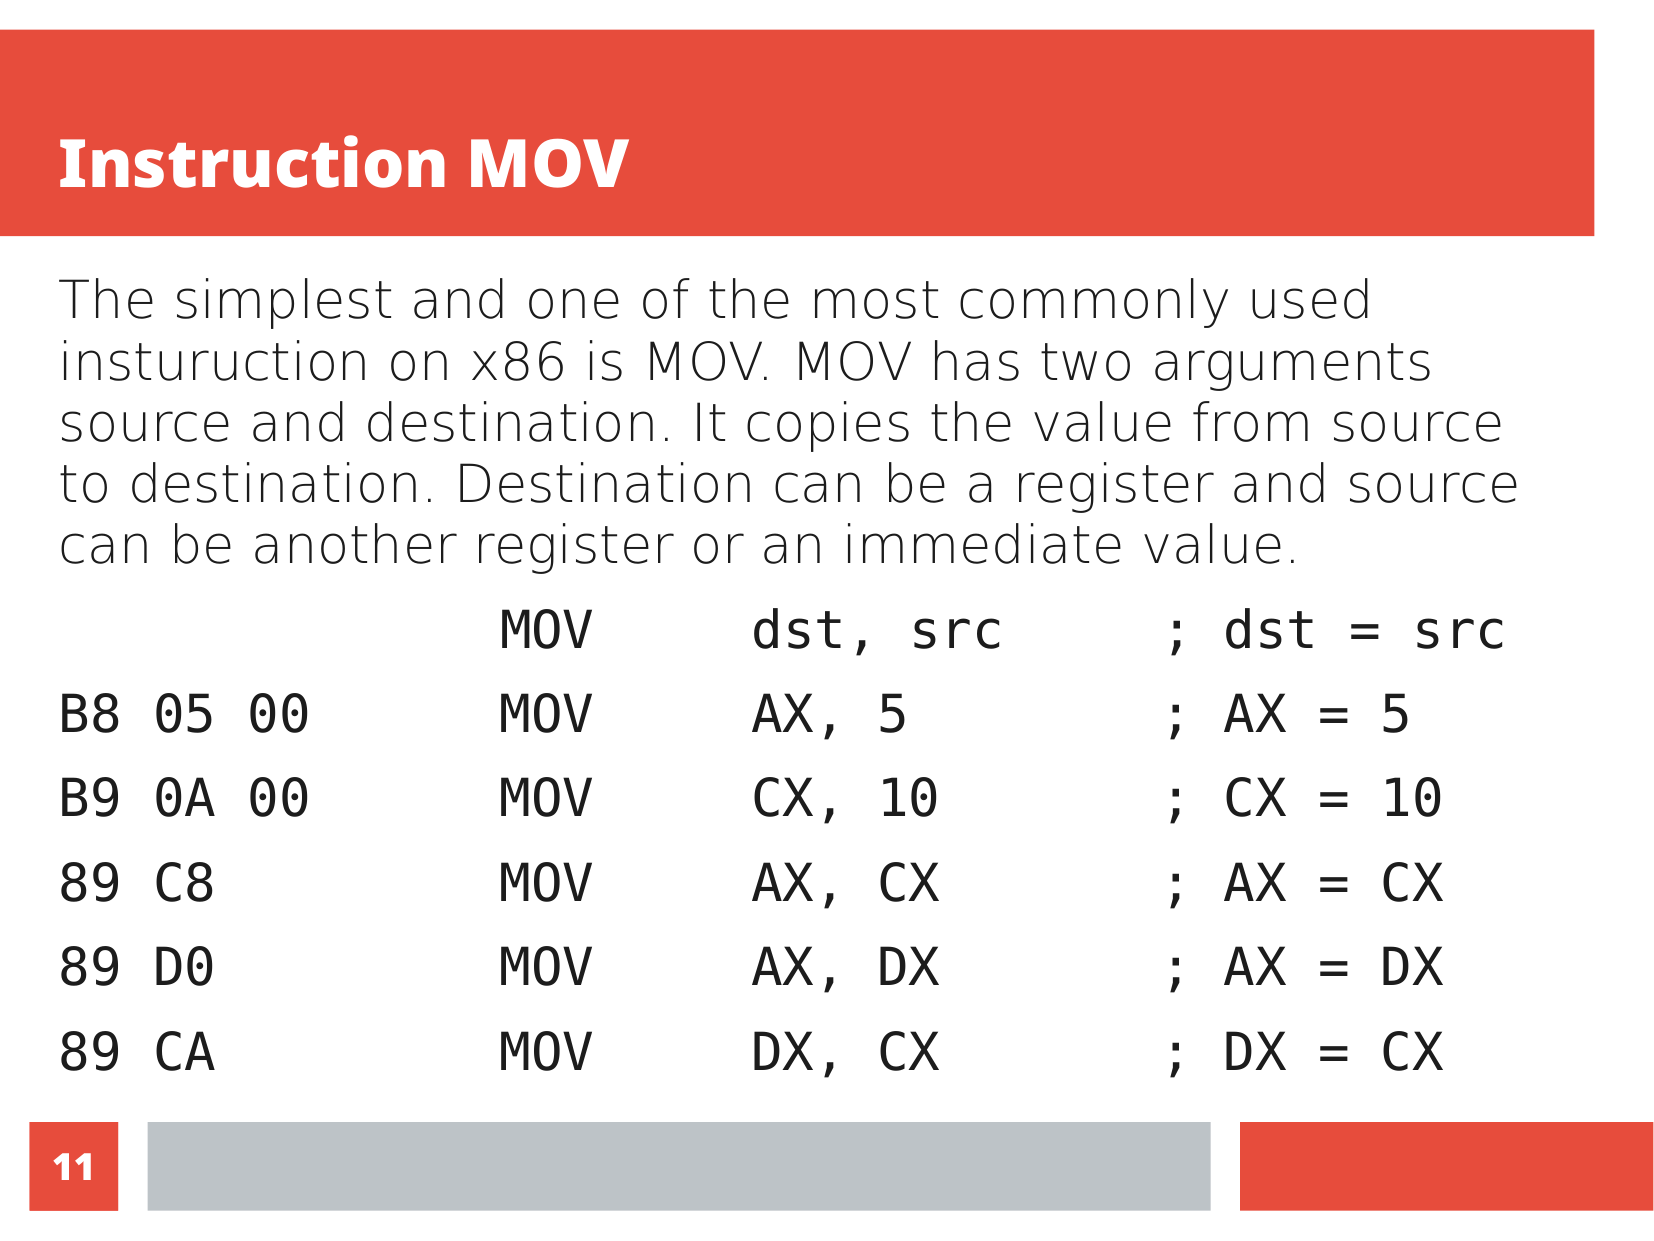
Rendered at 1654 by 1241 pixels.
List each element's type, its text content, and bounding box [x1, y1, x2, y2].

list The simplest and one of the most commonly used insturuction on x86 is MOV. MOV has two arguments source and destination. It copies the value from source to destination. Destination can be a register and source can be another register or an immediate value. MOV dst, src ; dst = src B8 05 00 MOV AX, 5 ; AX = 5 B9 0A 00 MOV CX, 10 ; CX = 10 89 C8 MOV AX, CX ; AX = CX 89 D0 MOV AX, DX ; AX = DX 89 CA MOV DX, CX ; DX = CX [59, 270, 1565, 1093]
title Instruction MOV [59, 59, 1595, 207]
